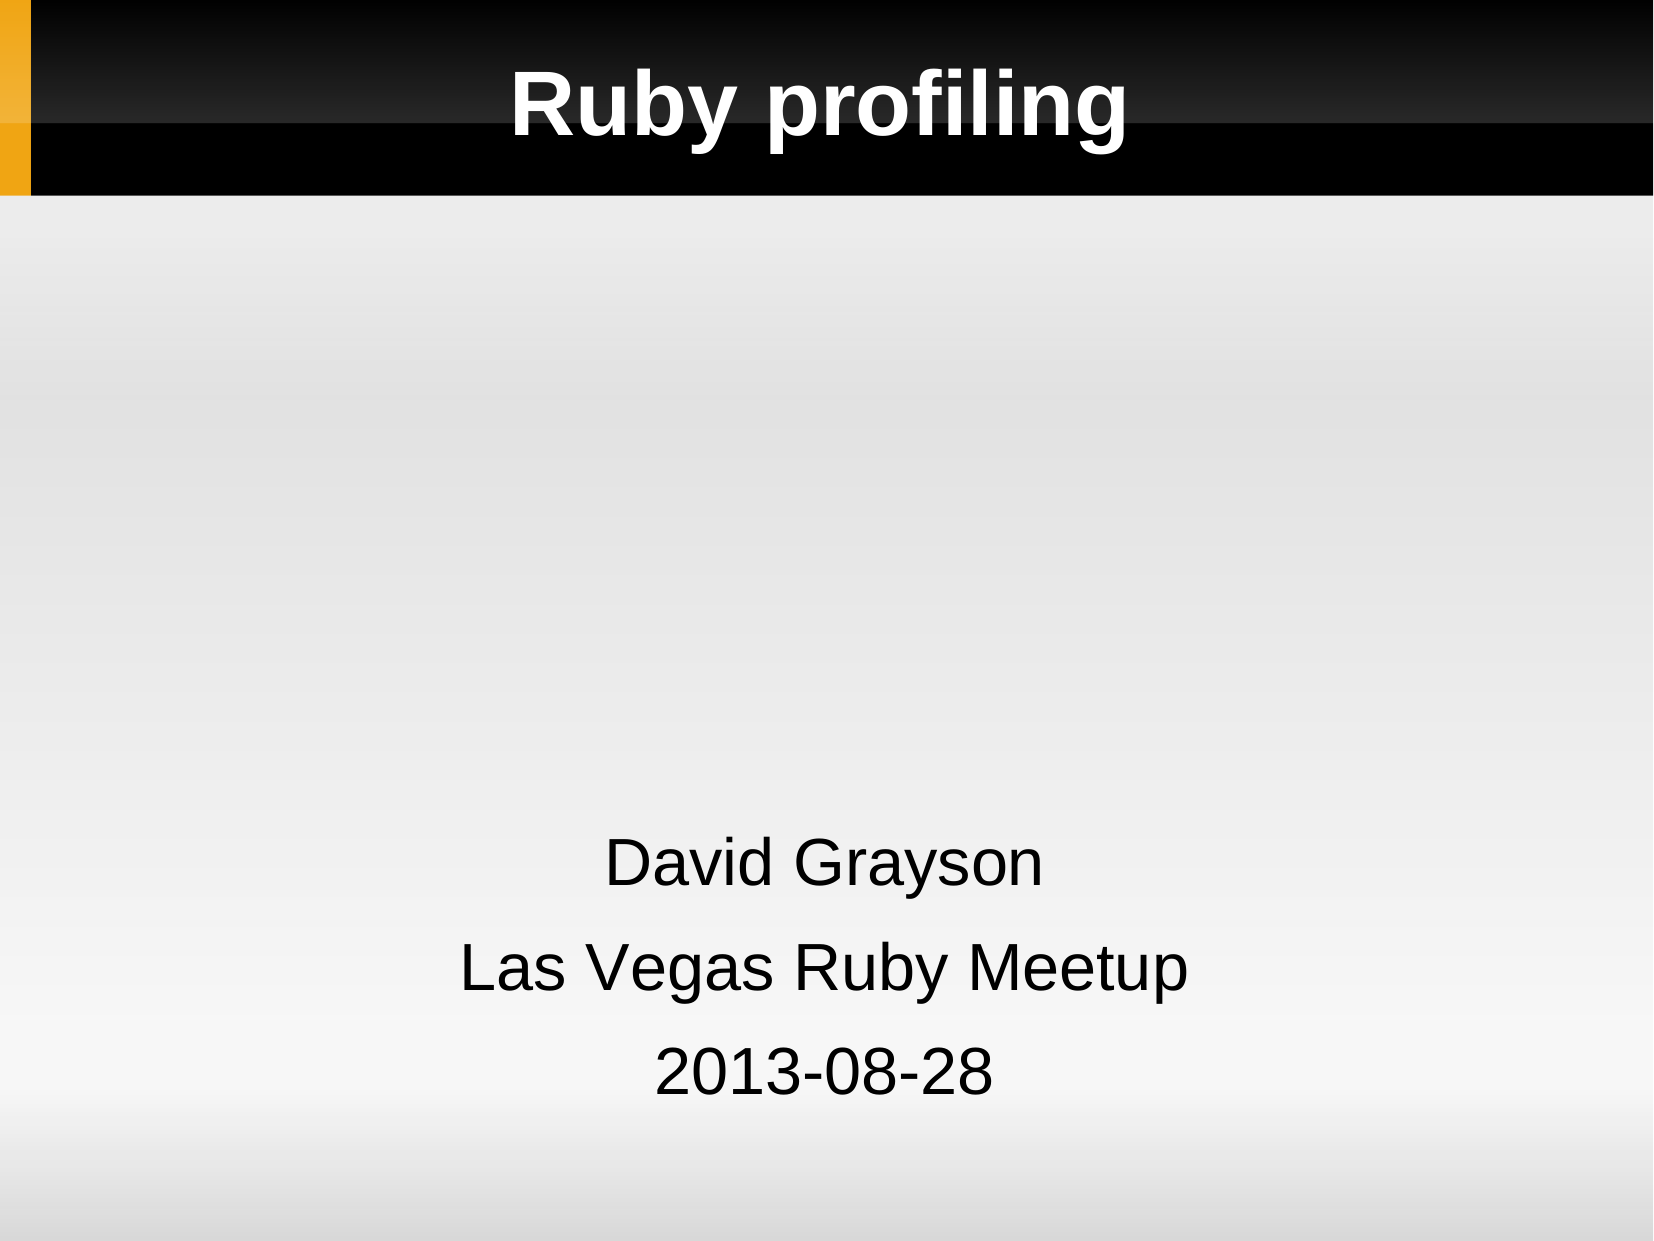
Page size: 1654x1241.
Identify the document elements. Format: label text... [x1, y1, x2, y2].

title Ruby profiling [76, 0, 1565, 208]
list David Grayson Las Vegas Ruby Meetup 2013-08-28 [37, 825, 1612, 1201]
picture [0, 0, 1654, 1241]
